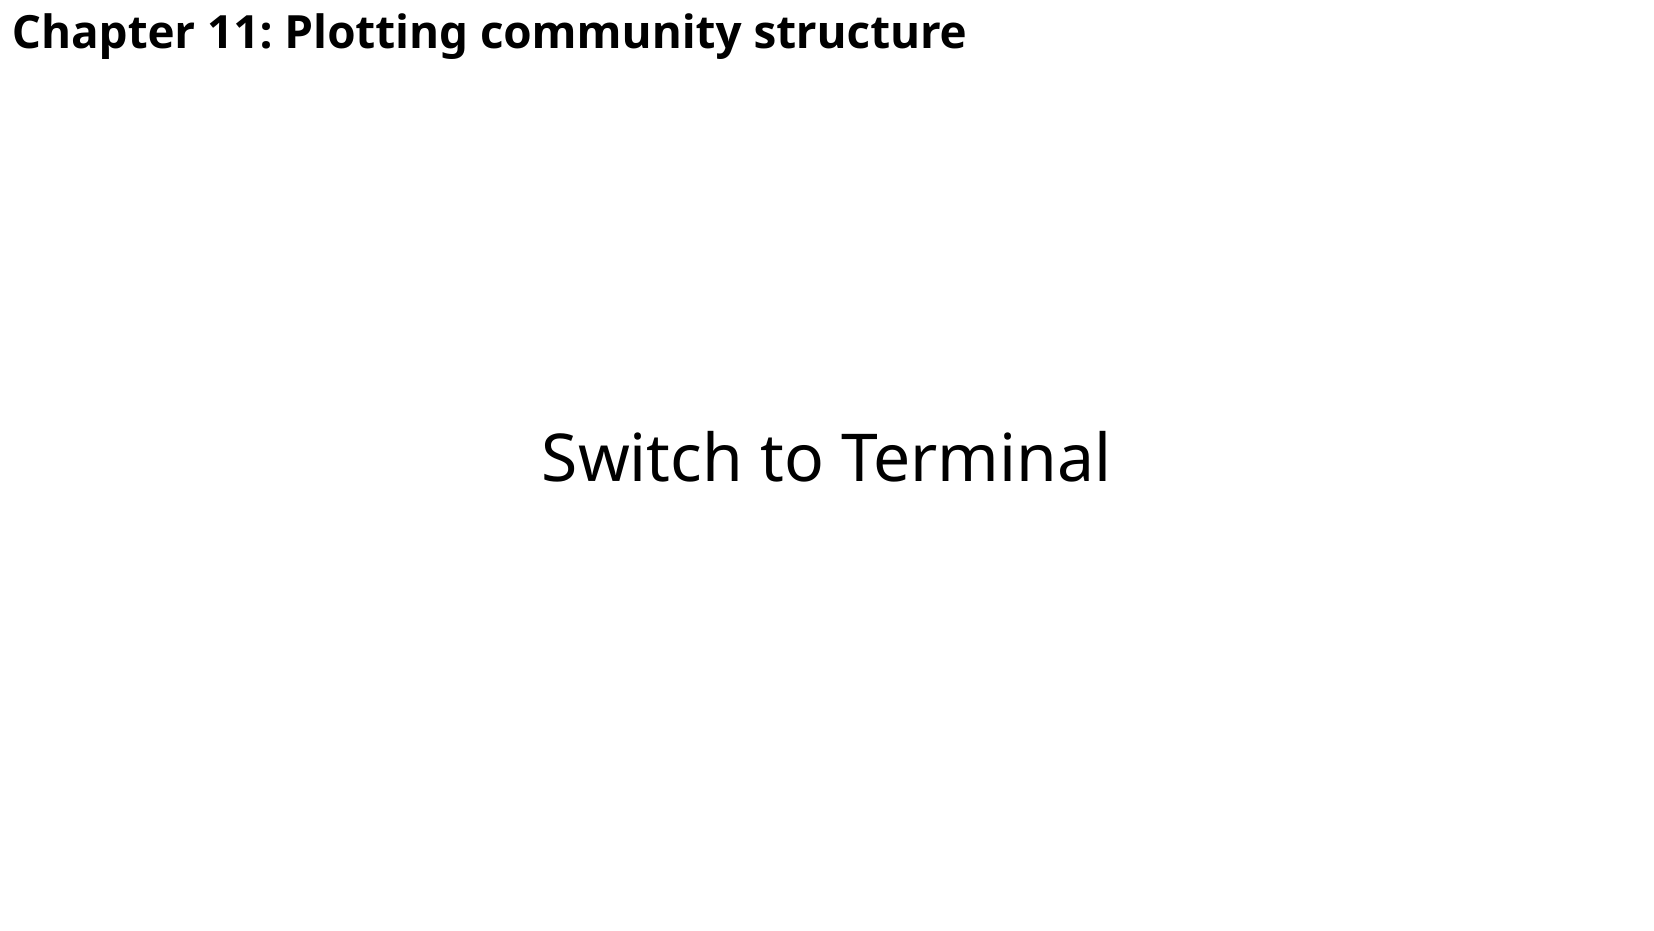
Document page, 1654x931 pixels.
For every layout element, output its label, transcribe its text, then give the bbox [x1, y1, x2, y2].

list Switch to Terminal [531, 410, 1123, 520]
title Chapter 11: Plotting community structure [11, 0, 1642, 130]
